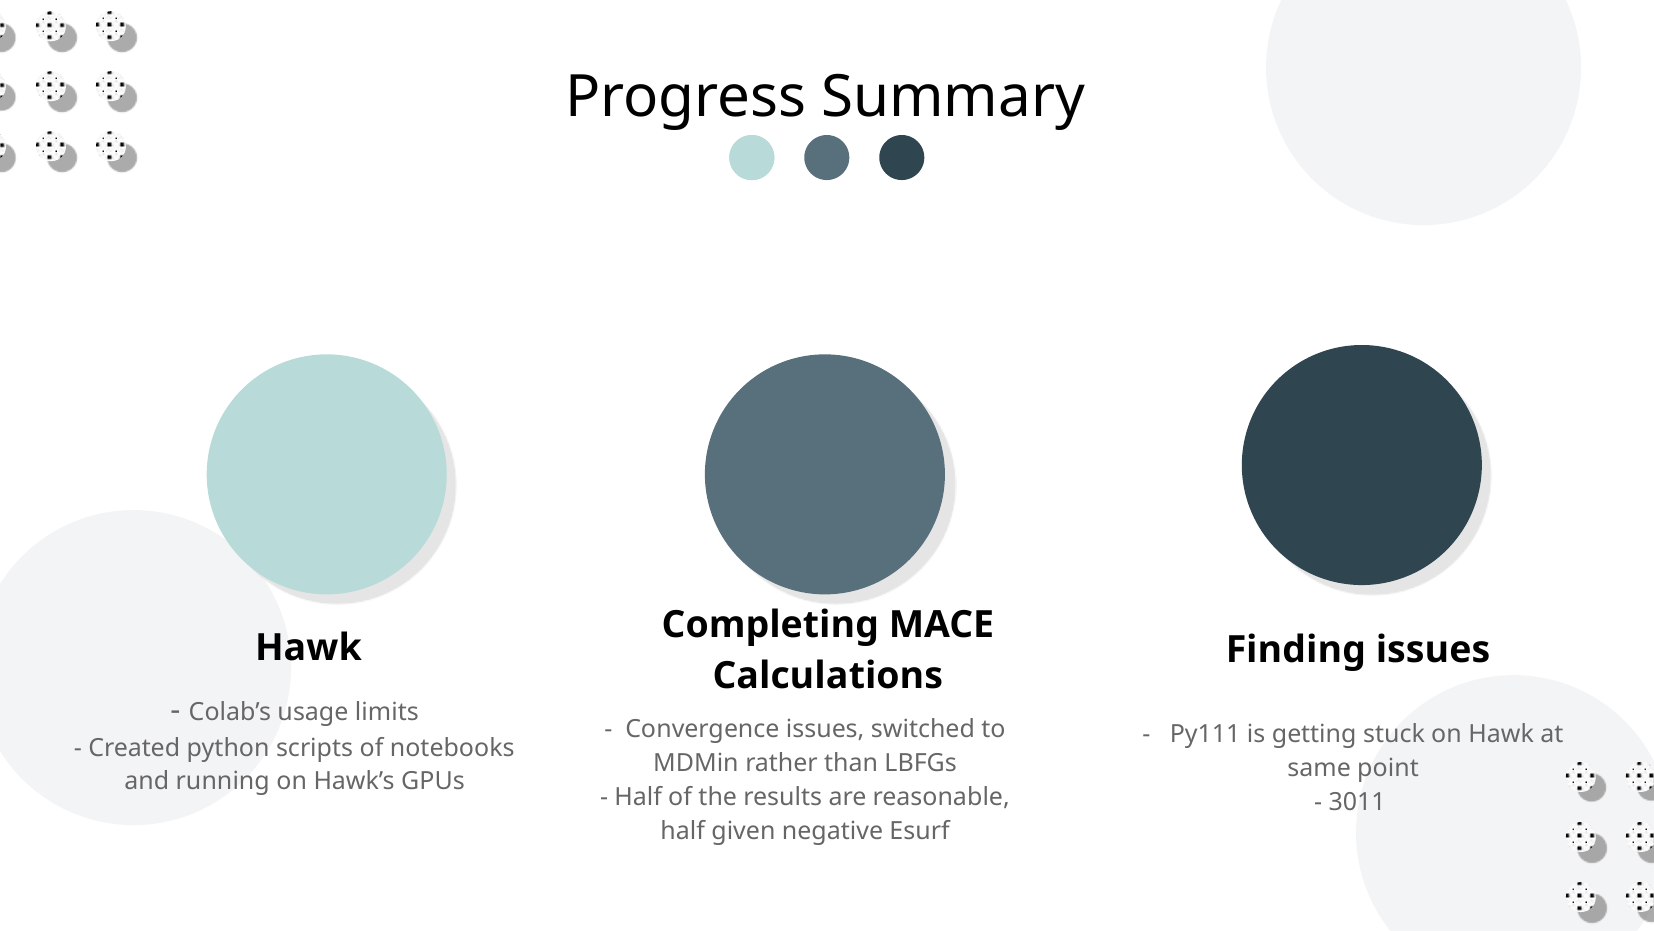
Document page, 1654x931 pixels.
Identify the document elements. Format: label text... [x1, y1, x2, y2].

text_box - Colab’s usage limits - Created python scripts of notebooks and running on Hawk’s GPUs [59, 679, 531, 931]
text_box [879, 135, 925, 181]
text_box Completing MACE Calculations [577, 590, 1080, 810]
text_box - Py111 is getting stuck on Hawk at same point - 3011 [1122, 708, 1585, 931]
picture [1585, 762, 1596, 792]
picture [35, 71, 66, 102]
picture [95, 71, 126, 102]
picture [0, 74, 6, 99]
text_box [804, 135, 850, 181]
text_box [729, 135, 775, 181]
picture [0, 14, 6, 39]
picture [95, 131, 127, 162]
text_box Progress Summary [420, 46, 1231, 141]
text_box [206, 354, 447, 595]
picture [35, 11, 66, 42]
picture [0, 134, 7, 159]
picture [1625, 881, 1654, 912]
picture [1625, 761, 1654, 792]
text_box Finding issues [1181, 615, 1536, 708]
text_box [704, 354, 945, 590]
picture [35, 131, 67, 162]
text_box Hawk [203, 612, 414, 679]
picture [1585, 822, 1596, 852]
text_box - Convergence issues, switched to MDMin rather than LBFGs - Half of the results are reasonable, half given negative Esurf [577, 703, 1034, 931]
text_box [1241, 345, 1482, 586]
picture [95, 11, 126, 42]
picture [1585, 882, 1596, 912]
picture [1625, 821, 1654, 853]
